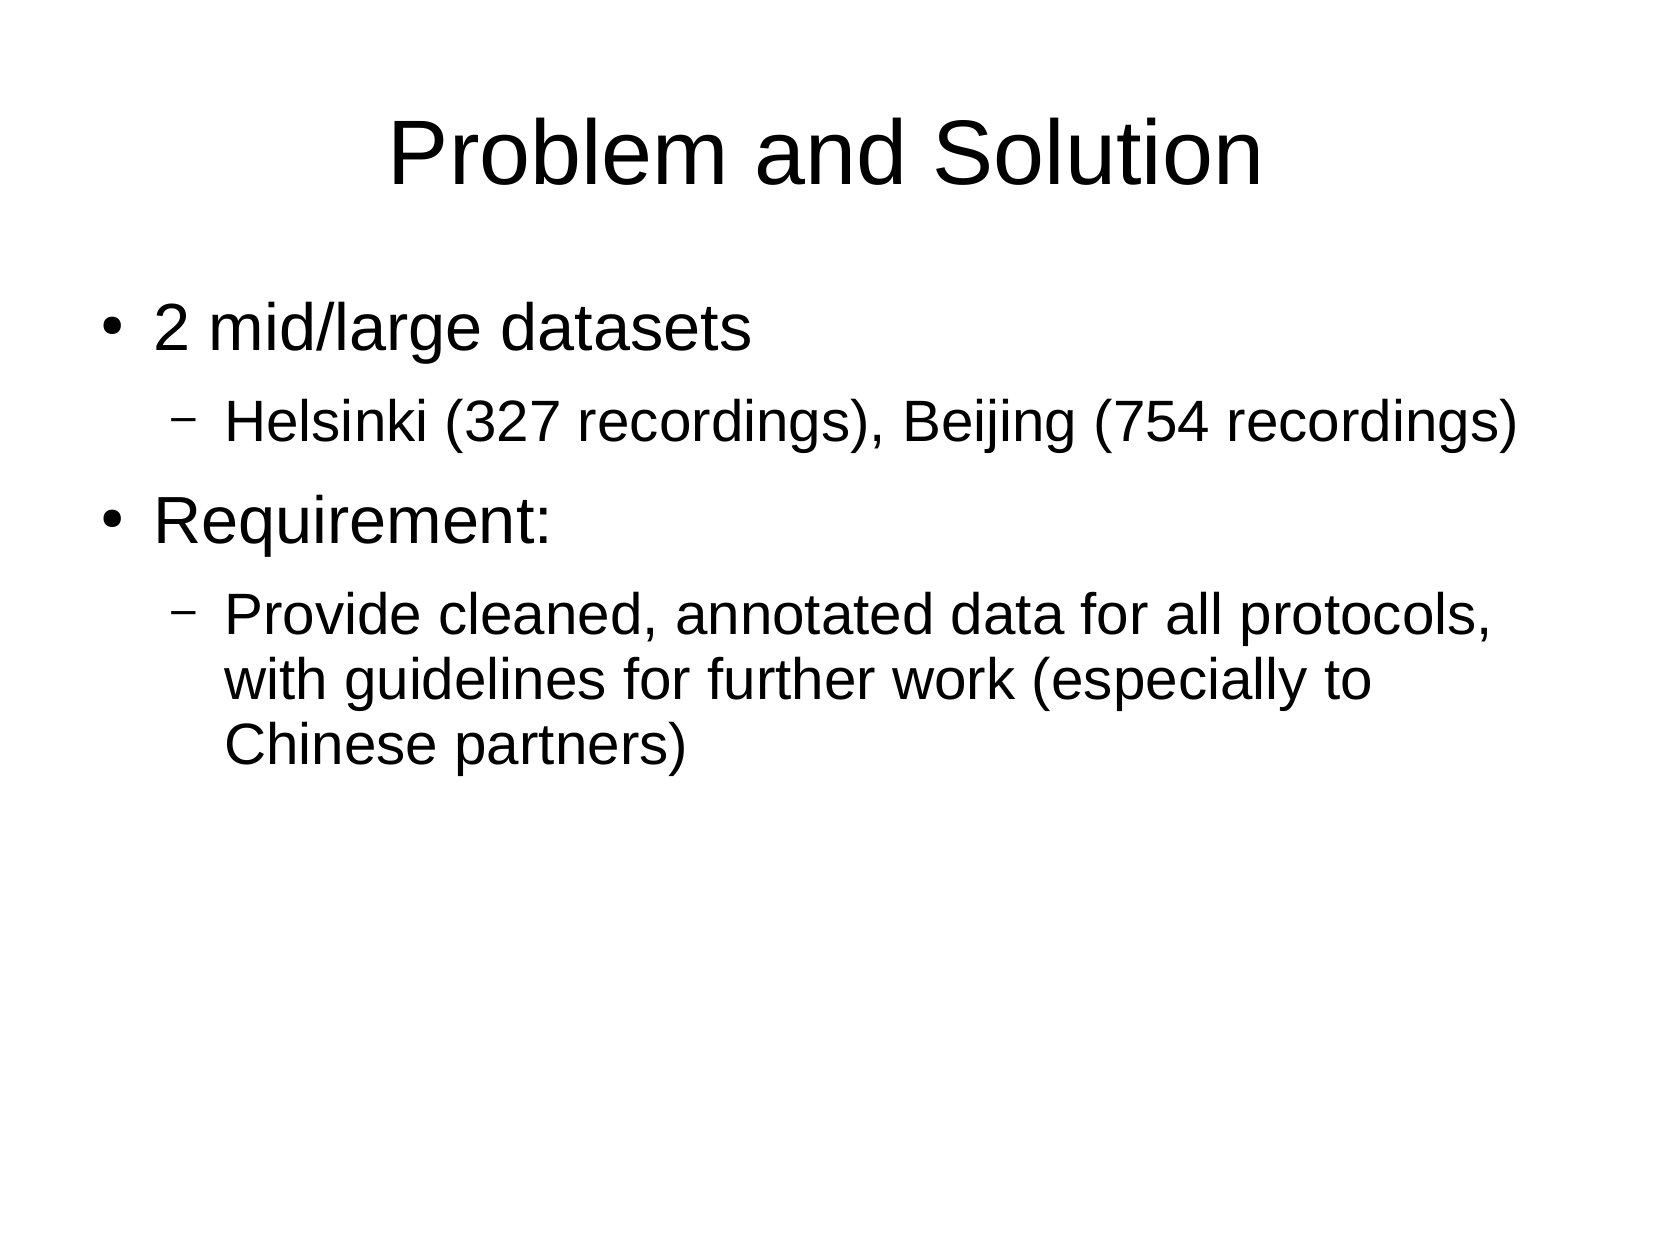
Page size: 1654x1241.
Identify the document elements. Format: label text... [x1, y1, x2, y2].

list 2 mid/large datasets Helsinki (327 recordings), Beijing (754 recordings) Requirement: Provide cleaned, annotated data for all protocols, with guidelines for further work (especially to Chinese partners) [82, 290, 1571, 1172]
title Problem and Solution [82, 49, 1571, 257]
